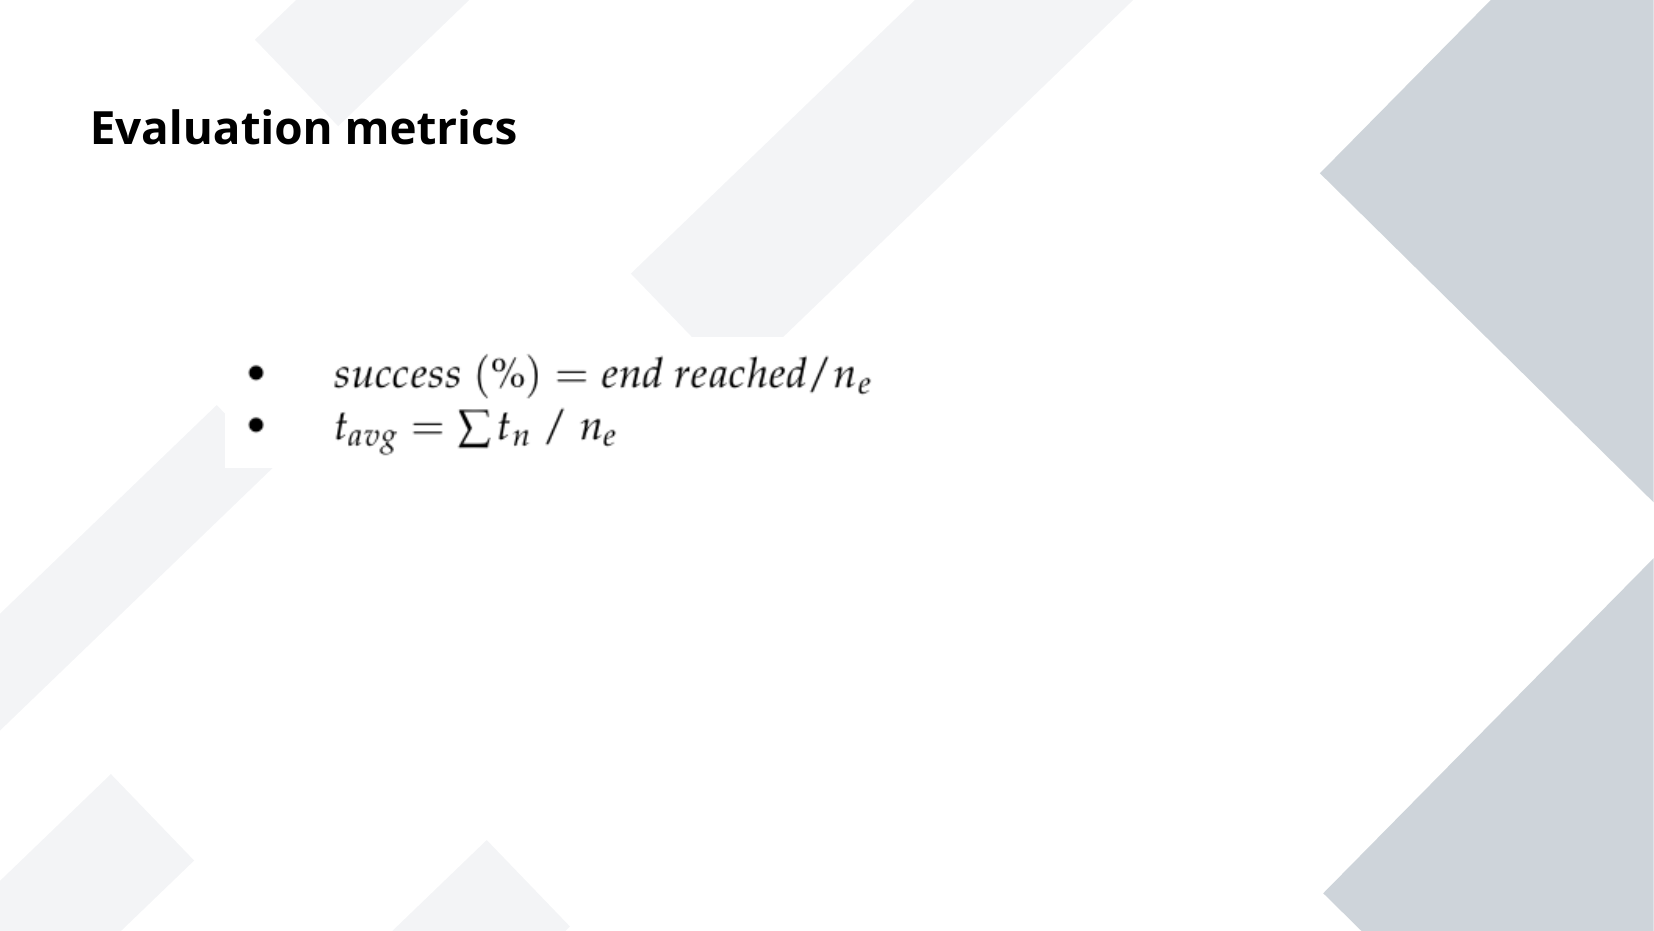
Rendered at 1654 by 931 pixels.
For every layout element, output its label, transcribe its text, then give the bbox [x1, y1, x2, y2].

text_box Evaluation metrics [75, 87, 1418, 263]
picture [225, 337, 976, 468]
